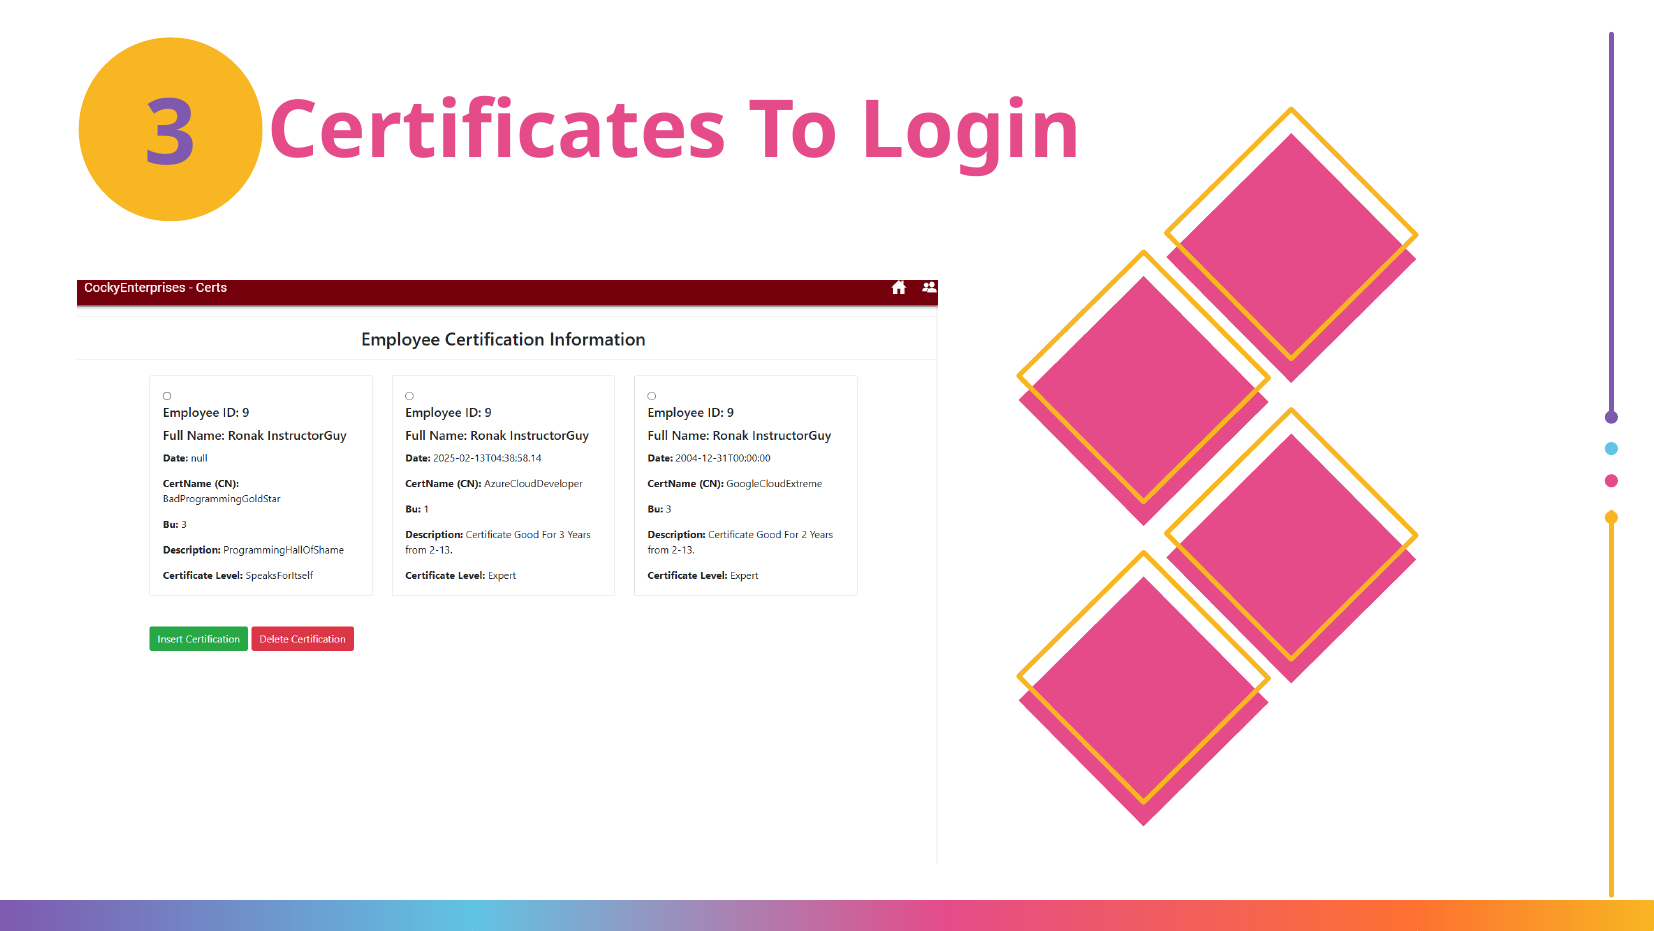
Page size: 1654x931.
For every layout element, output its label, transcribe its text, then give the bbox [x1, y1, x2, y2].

text_box 3 [78, 37, 262, 222]
title Certificates To Login [262, 37, 1088, 215]
picture [77, 280, 938, 863]
